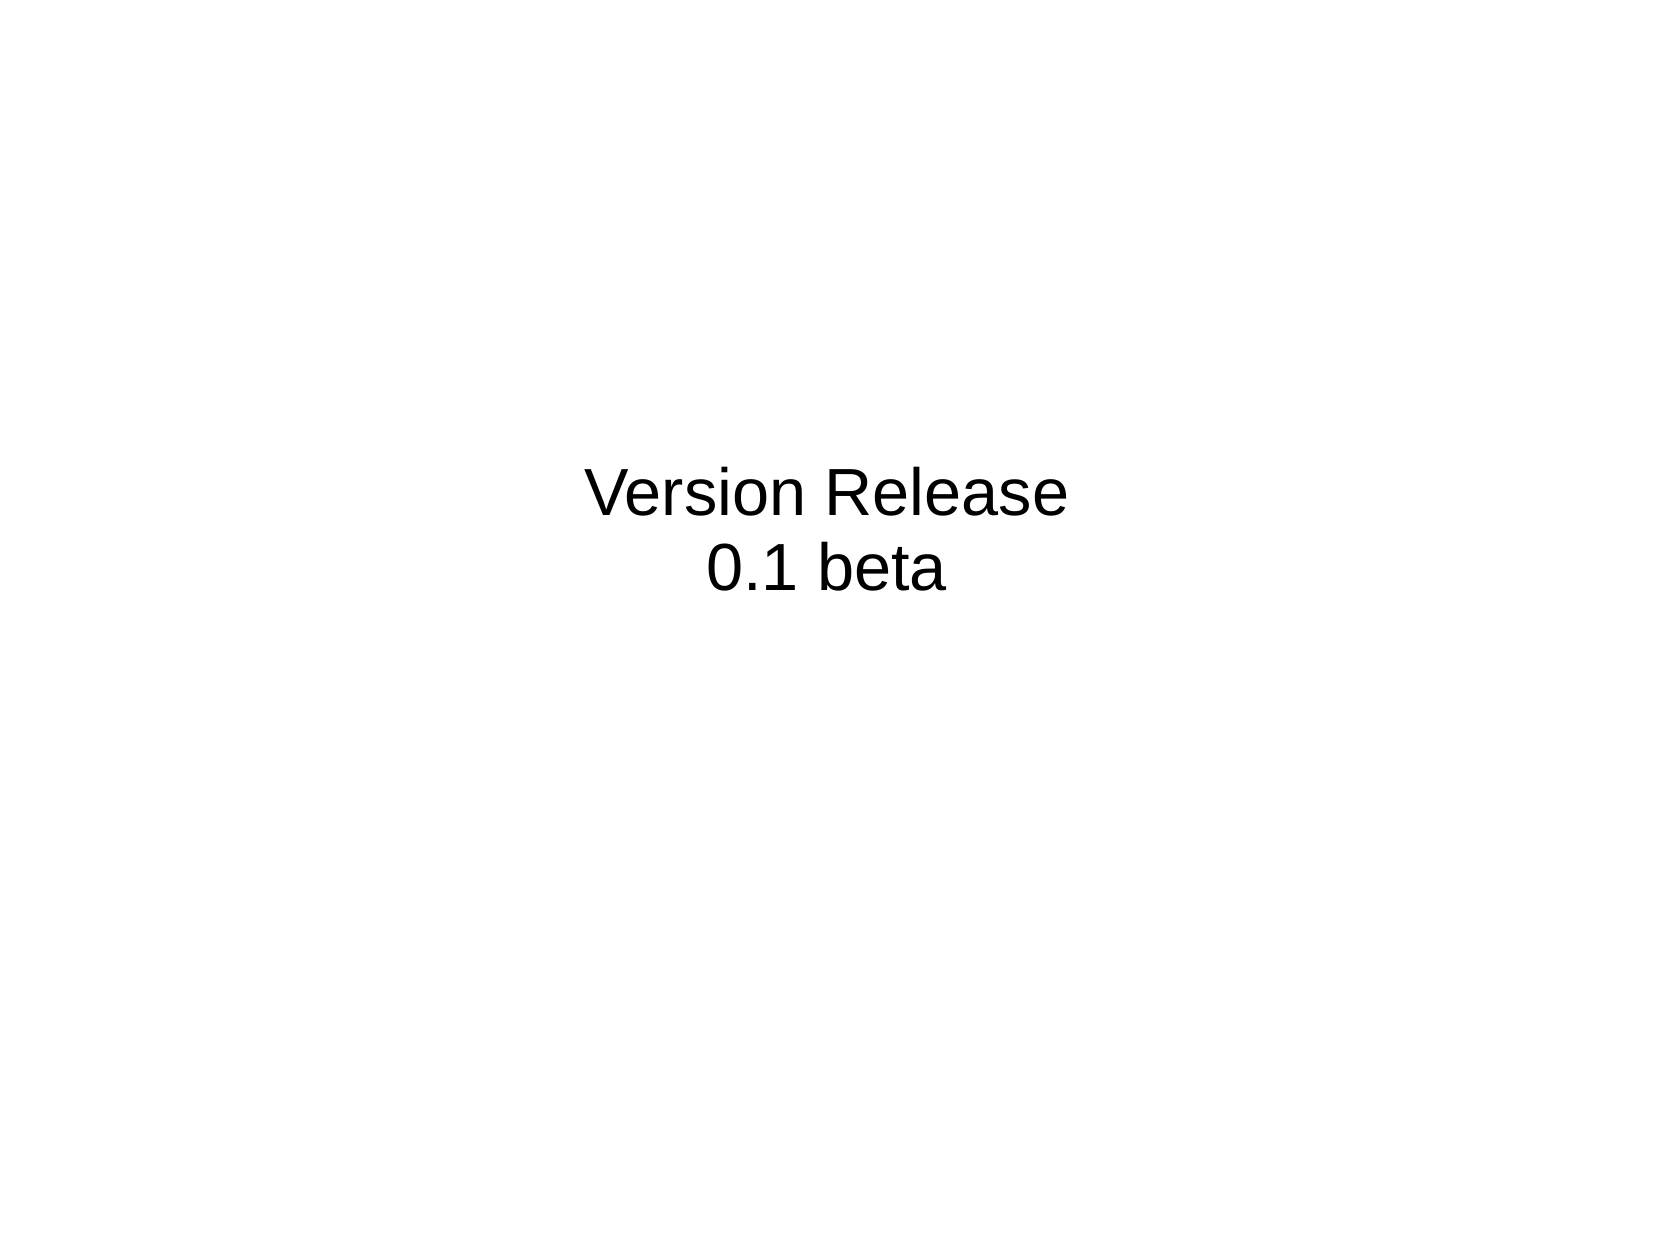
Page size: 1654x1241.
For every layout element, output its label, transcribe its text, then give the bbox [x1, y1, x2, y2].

subtitle Version Release 0.1 beta [82, 49, 1571, 1010]
